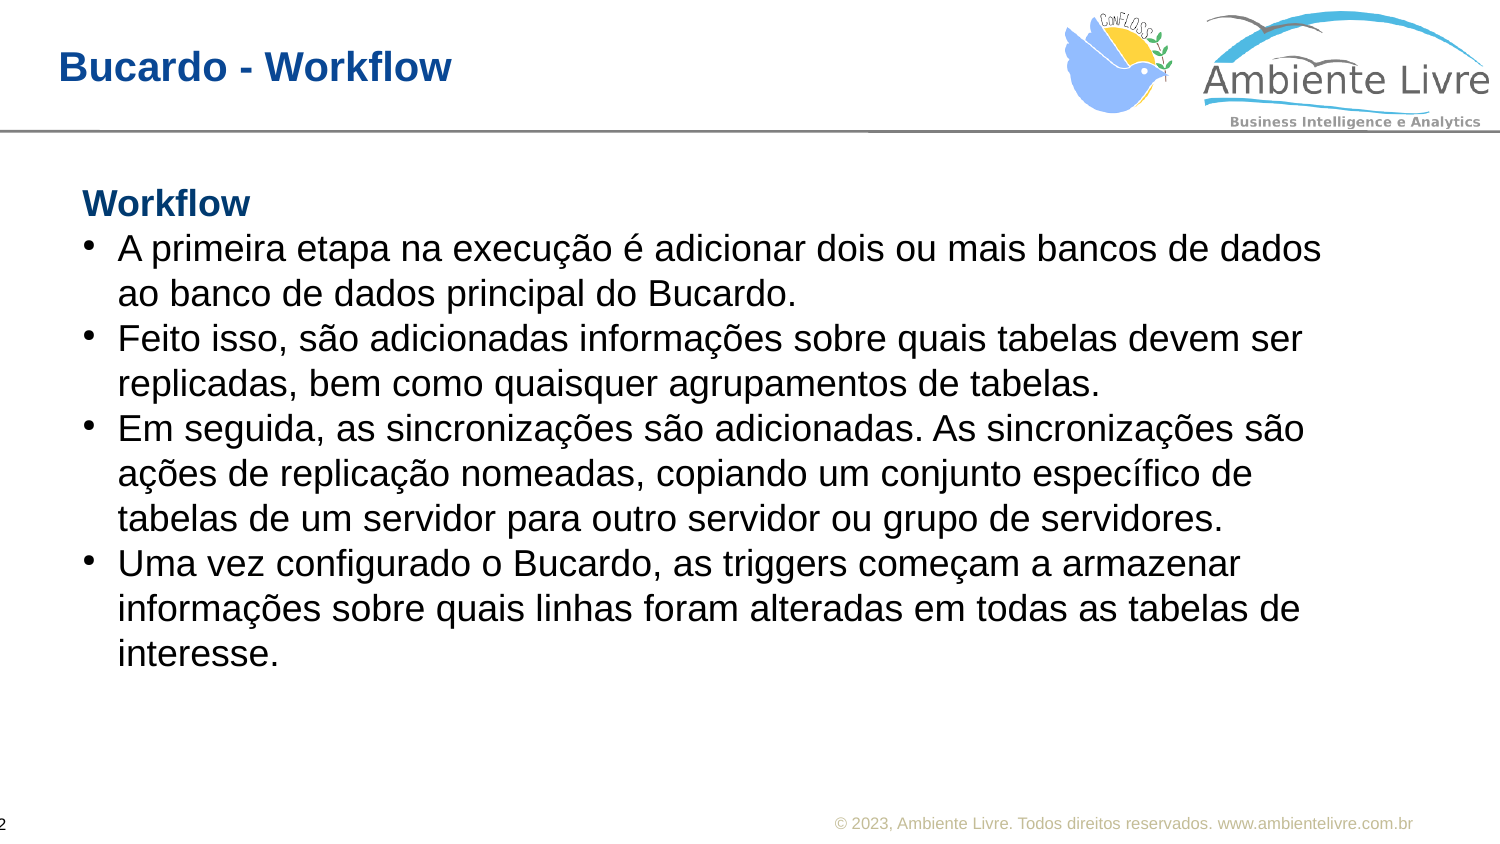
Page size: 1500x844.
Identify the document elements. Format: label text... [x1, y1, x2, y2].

picture [1203, 11, 1489, 129]
text_box Workflow A primeira etapa na execução é adicionar dois ou mais bancos de dados ao banco de dados principal do Bucardo. Feito isso, são adicionadas informações sobre quais tabelas devem ser replicadas, bem como quaisquer agrupamentos de tabelas. Em seguida, as sincronizações são adicionadas. As sincronizações são ações de replicação nomeadas, copiando um conjunto específico de tabelas de um servidor para outro servidor ou grupo de servidores. Uma vez configurado o Bucardo, as triggers começam a armazenar informações sobre quais linhas foram alteradas em todas as tabelas de interesse. [67, 171, 1382, 682]
picture [1051, 0, 1182, 130]
title Bucardo - Workflow [43, 8, 1127, 129]
